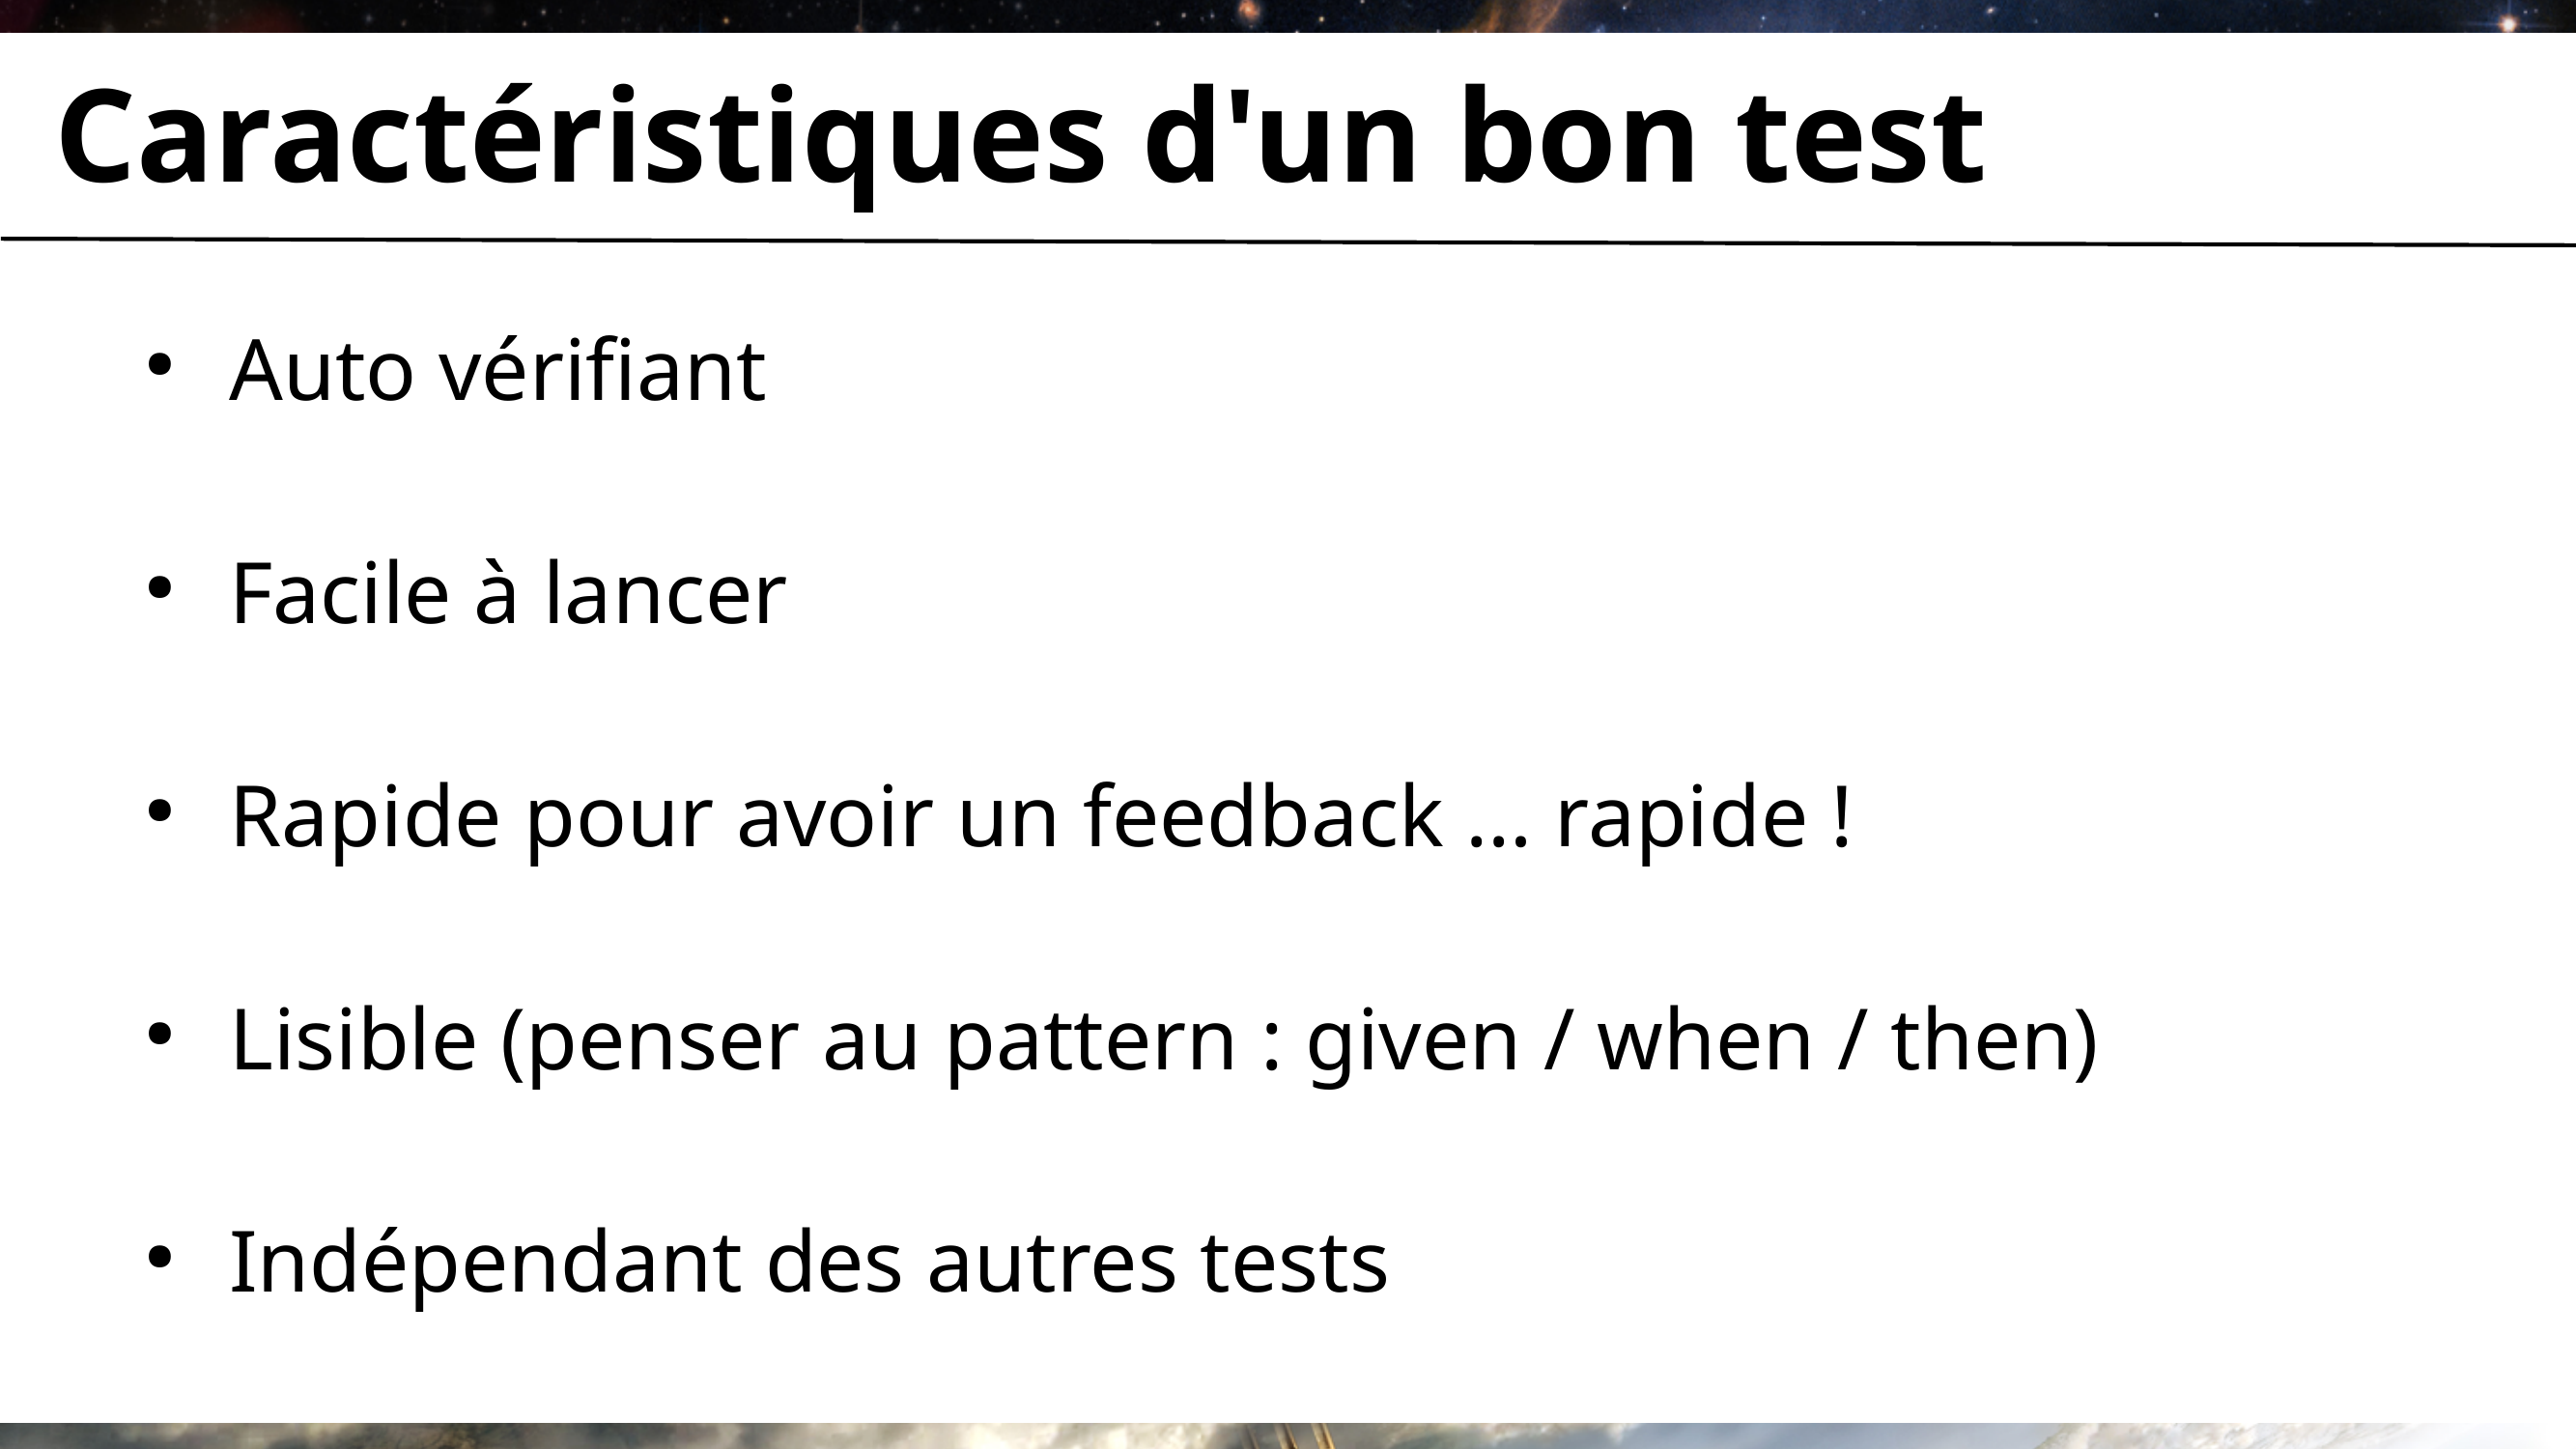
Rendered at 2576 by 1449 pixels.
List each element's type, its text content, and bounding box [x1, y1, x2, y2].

title Caractéristiques d'un bon test [45, 12, 2528, 250]
list Auto vérifiant Facile à lancer Rapide pour avoir un feedback … rapide ! Lisible (penser au pattern : given / when / then) Indépendant des autres tests [102, 307, 2444, 1318]
picture [0, 0, 2576, 33]
picture [0, 1423, 2576, 1449]
